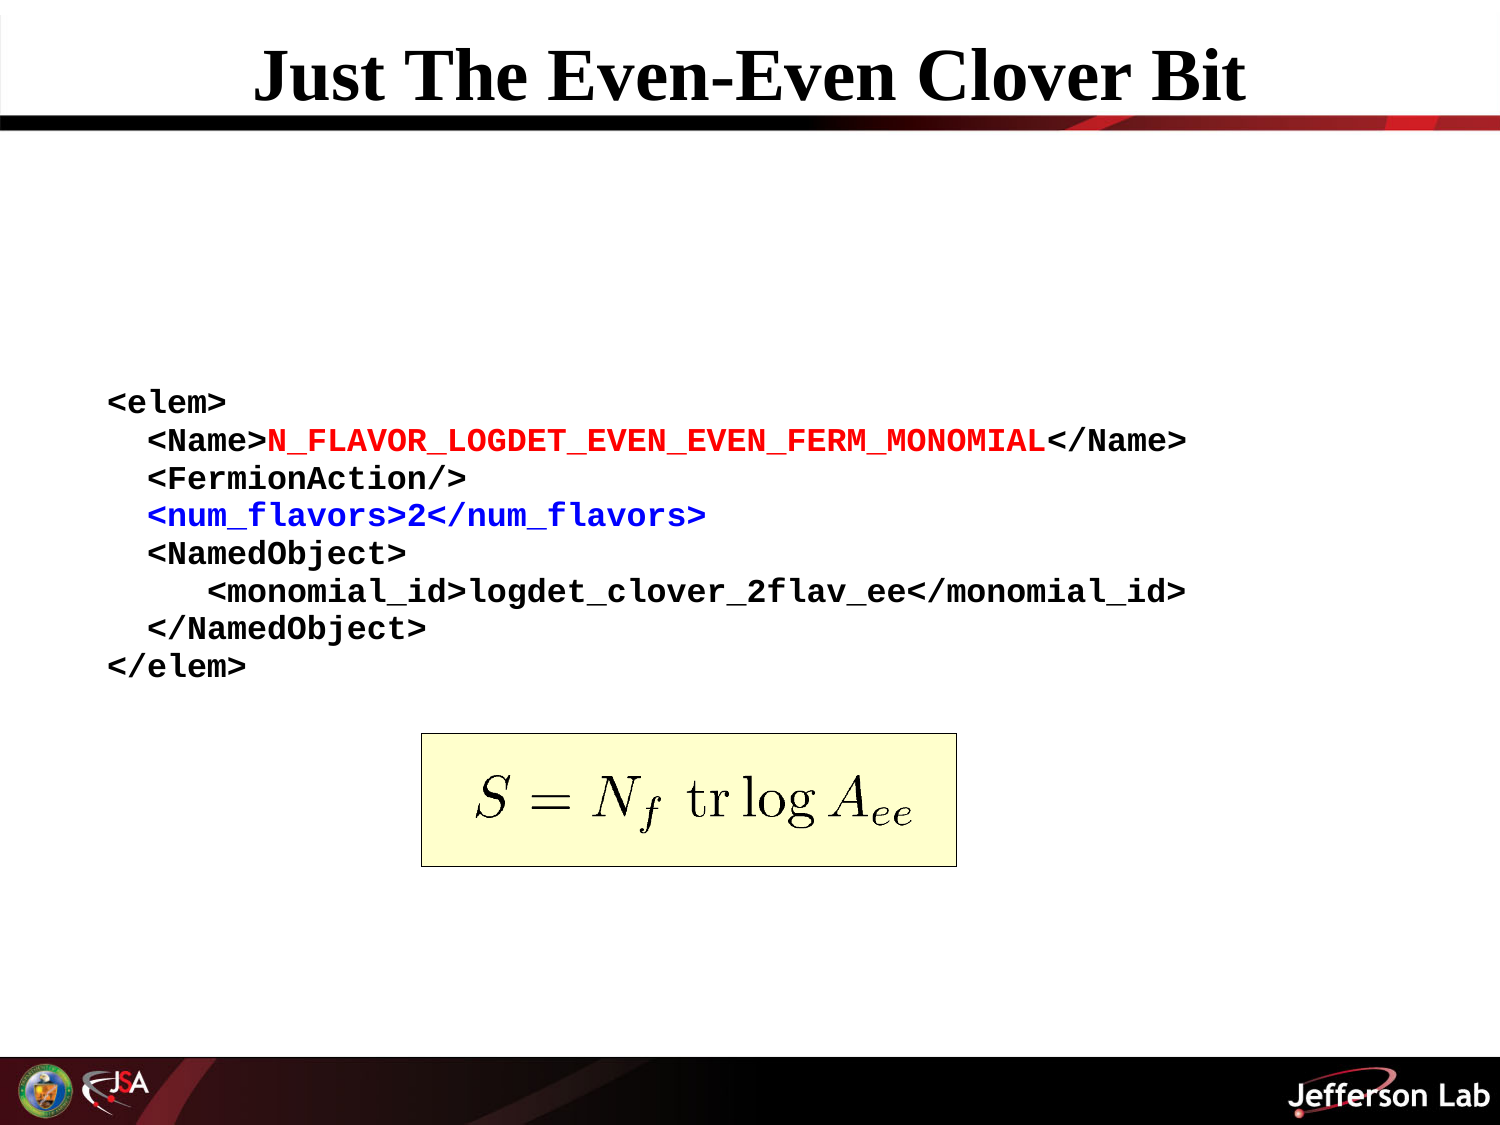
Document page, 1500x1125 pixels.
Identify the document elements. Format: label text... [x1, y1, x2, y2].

title Just The Even-Even Clover Bit [112, 7, 1388, 143]
picture [0, 0, 1500, 1125]
text_box [421, 733, 957, 867]
text_box <elem> <Name>N_FLAVOR_LOGDET_EVEN_EVEN_FERM_MONOMIAL</Name> <FermionAction/> <num_flavors>2</num_flavors> <NamedObject> <monomial_id>logdet_clover_2flav_ee</monomial_id> </NamedObject> </elem> [92, 378, 1424, 696]
